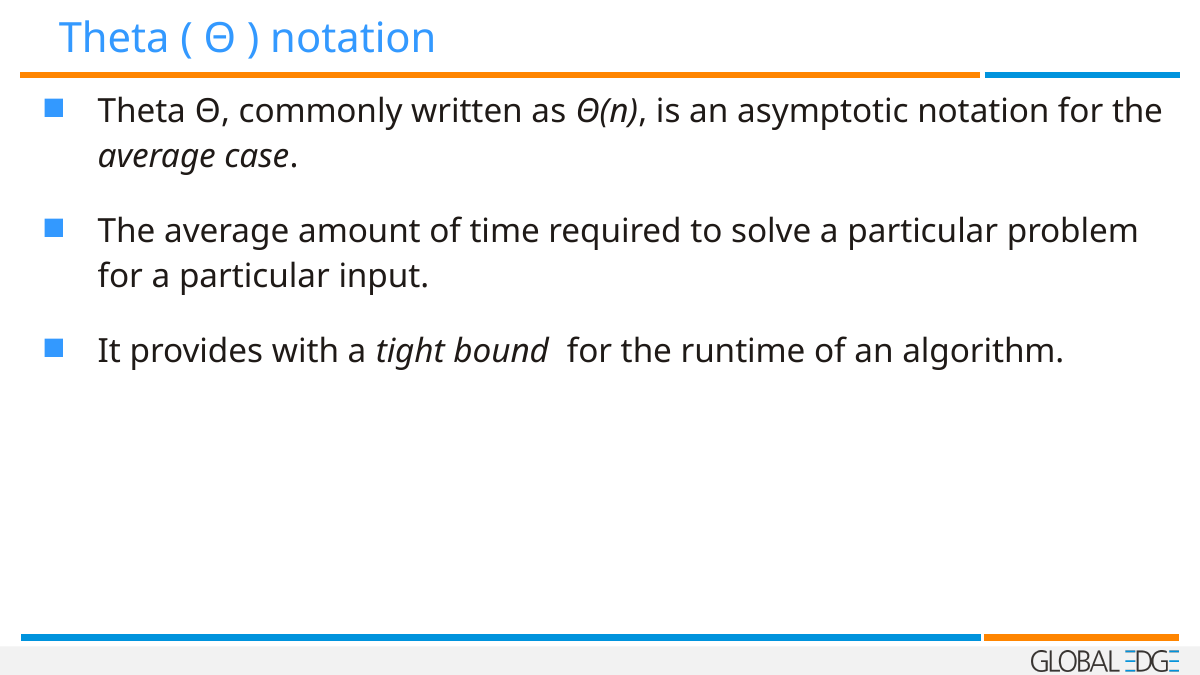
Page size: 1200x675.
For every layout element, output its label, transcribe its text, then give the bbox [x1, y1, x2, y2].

list Theta Θ, commonly written as Θ(n), is an asymptotic notation for the average case. The average amount of time required to solve a particular problem for a particular input. It provides with a tight bound for the runtime of an algorithm. [26, 86, 1176, 615]
picture [1031, 650, 1179, 672]
title Theta ( Θ ) notation [12, 9, 1088, 63]
